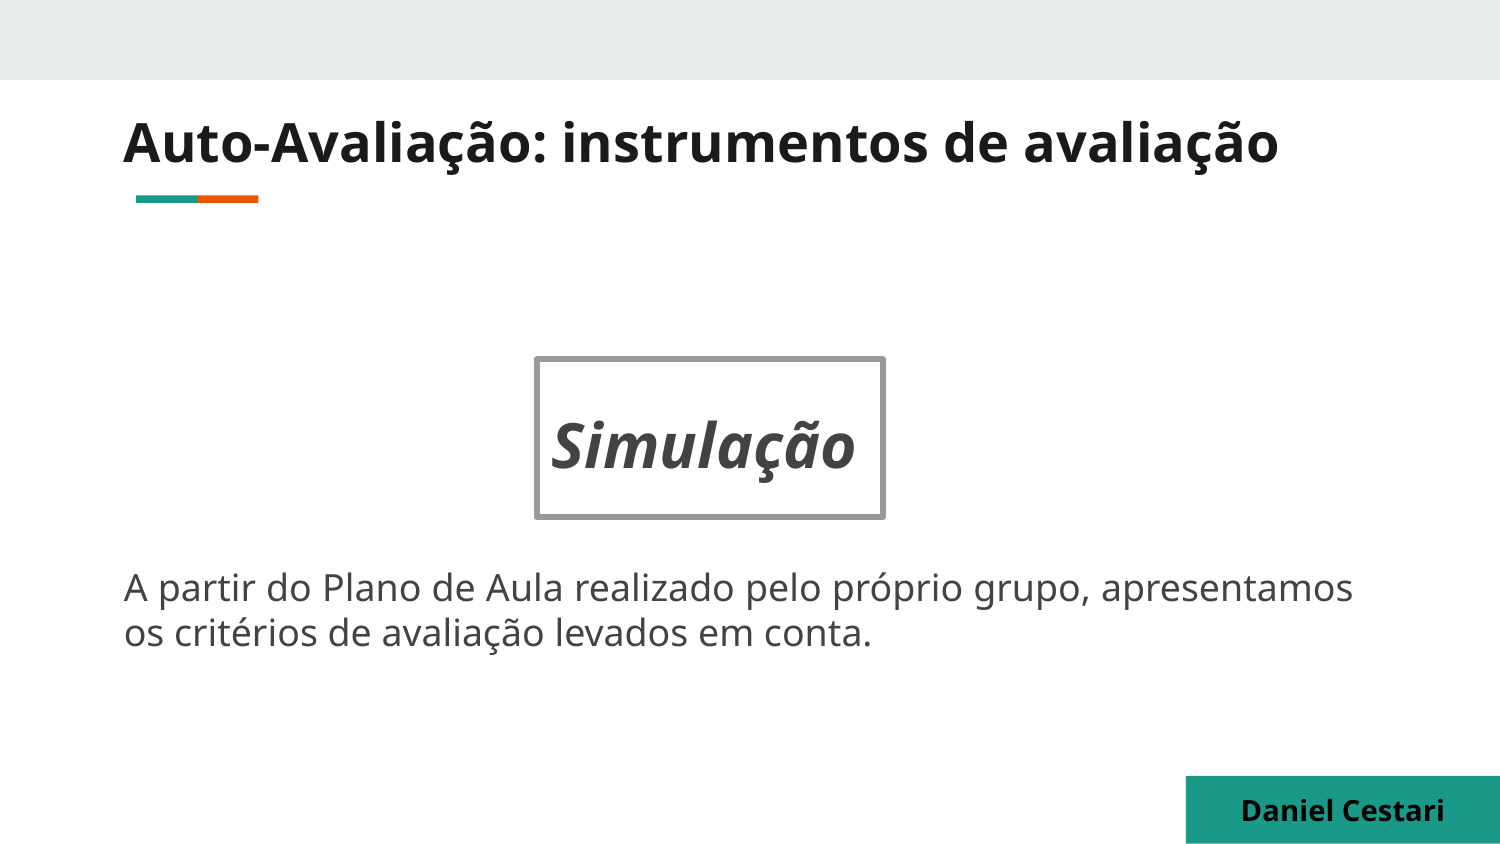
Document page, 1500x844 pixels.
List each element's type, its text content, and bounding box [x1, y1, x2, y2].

title Auto-Avaliação: instrumentos de avaliação [108, 92, 1370, 181]
text_box Simulação [536, 359, 883, 518]
text_box Daniel Cestari [1185, 775, 1500, 844]
list A partir do Plano de Aula realizado pelo próprio grupo, apresentamos os critérios de avaliação levados em conta. [108, 548, 1370, 683]
